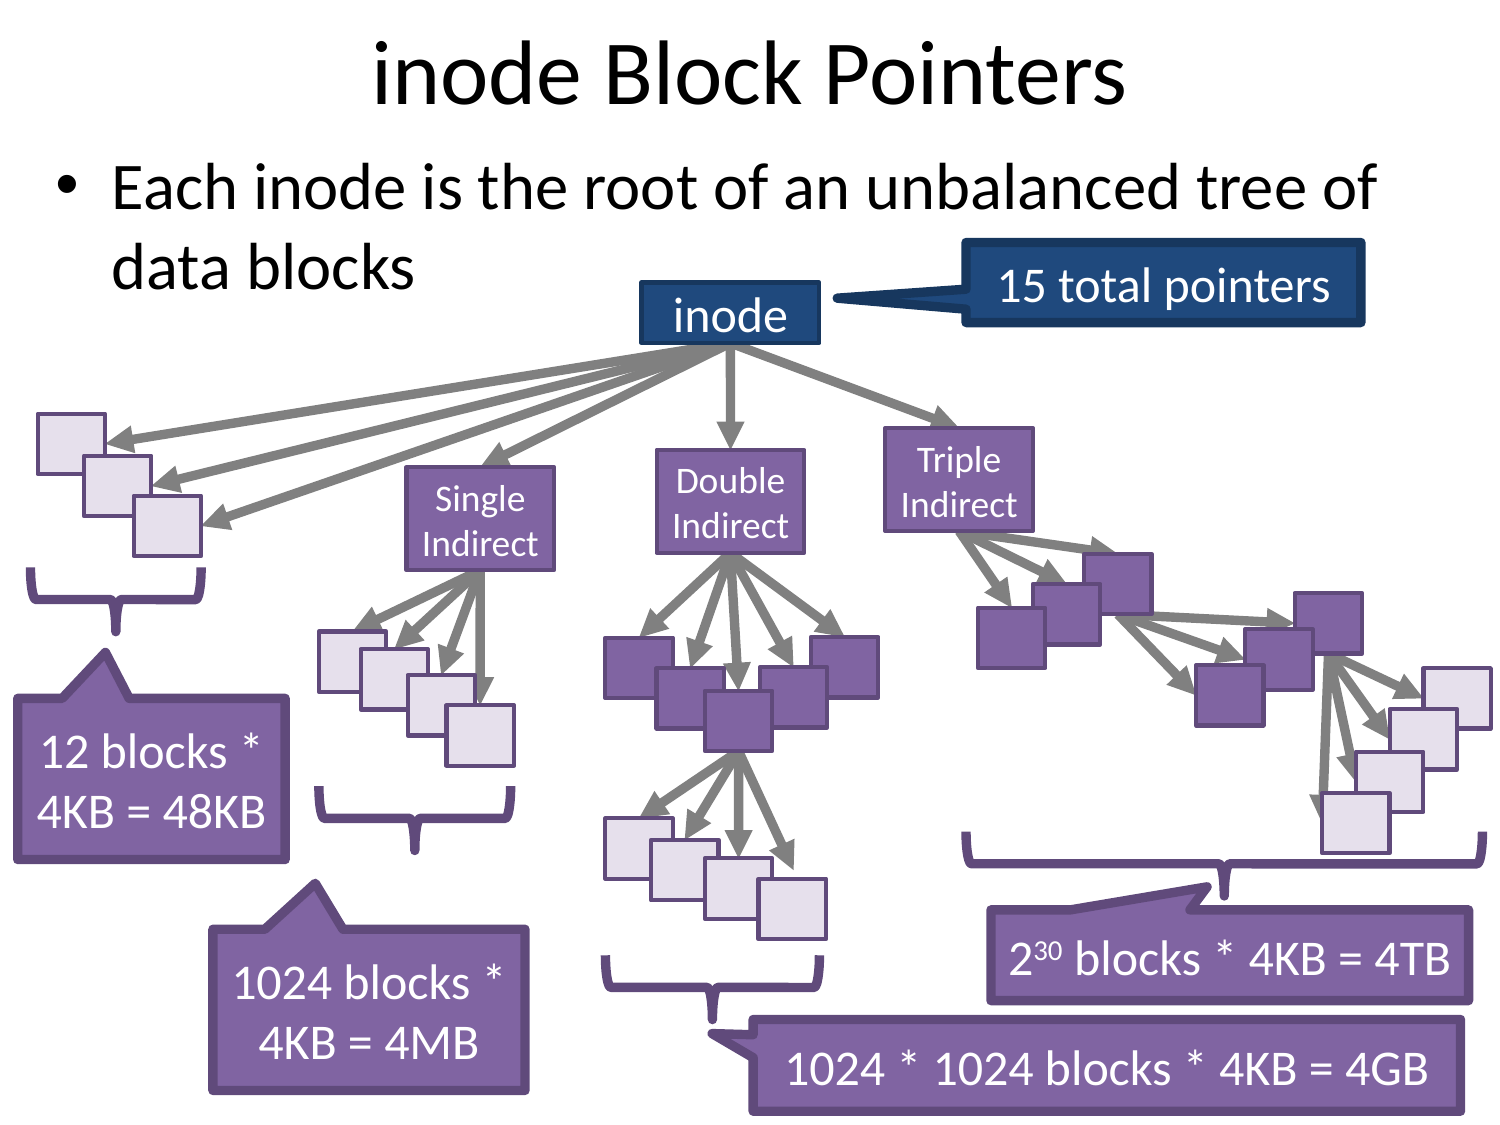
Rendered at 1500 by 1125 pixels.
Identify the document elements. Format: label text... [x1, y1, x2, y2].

text_box [1196, 593, 1363, 726]
text_box Double Indirect [656, 449, 805, 553]
text_box 1024 blocks * 4KB = 4MB [212, 883, 526, 1091]
text_box [37, 413, 202, 557]
text_box Triple Indirect [885, 428, 1033, 532]
text_box 1024 * 1024 blocks * 4KB = 4GB [712, 1019, 1461, 1112]
list Each inode is the root of an unbalanced tree of data blocks [40, 135, 1465, 330]
text_box [978, 553, 1152, 669]
text_box inode [641, 282, 820, 343]
text_box [605, 818, 826, 940]
text_box [605, 637, 879, 752]
text_box 12 blocks * 4KB = 48KB [17, 652, 286, 860]
text_box [318, 631, 514, 766]
text_box [1322, 668, 1491, 854]
title inode Block Pointers [75, 0, 1425, 135]
text_box 15 total pointers [837, 242, 1361, 323]
text_box Single Indirect [406, 467, 555, 571]
text_box 230 blocks * 4KB = 4TB [990, 886, 1469, 1001]
